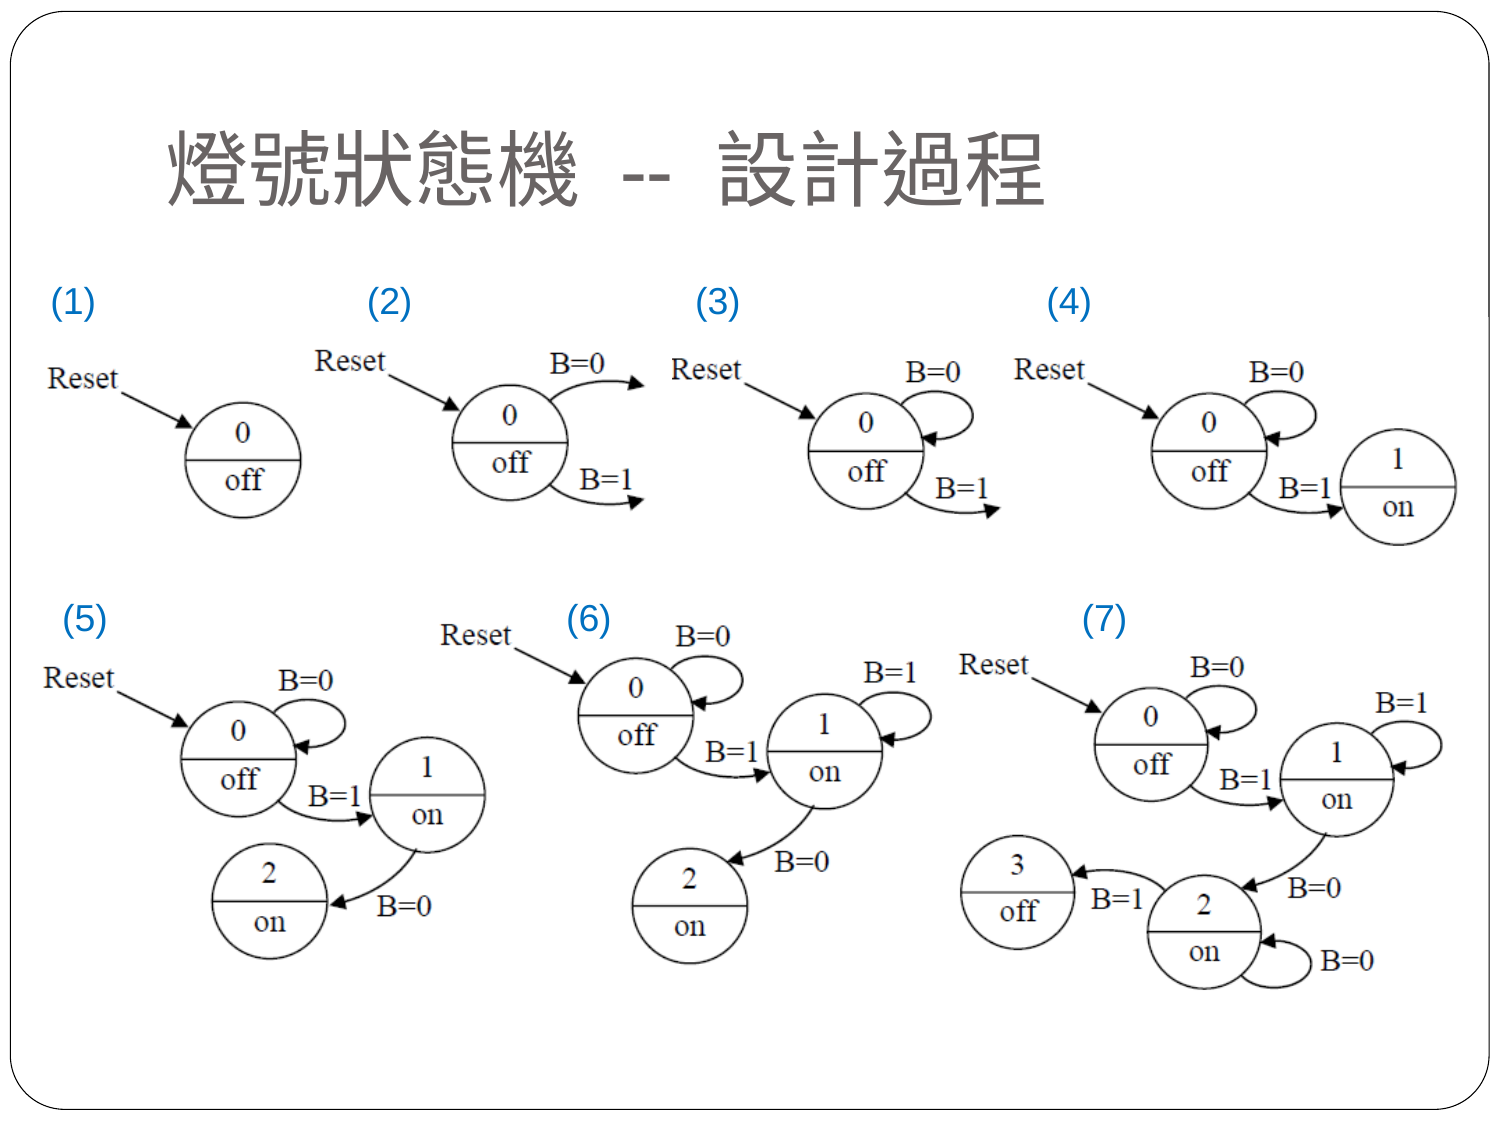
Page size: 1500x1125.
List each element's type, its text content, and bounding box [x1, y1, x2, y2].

text_box (6) [551, 585, 627, 647]
picture [35, 339, 1467, 553]
text_box (1) [35, 269, 112, 330]
picture [35, 609, 1454, 1001]
title 燈號狀態機 -- 設計過程 [150, 44, 1426, 233]
text_box (5) [47, 585, 123, 647]
text_box (3) [680, 269, 756, 330]
text_box (4) [1031, 269, 1108, 330]
text_box (2) [352, 269, 428, 330]
text_box (7) [1066, 585, 1143, 647]
